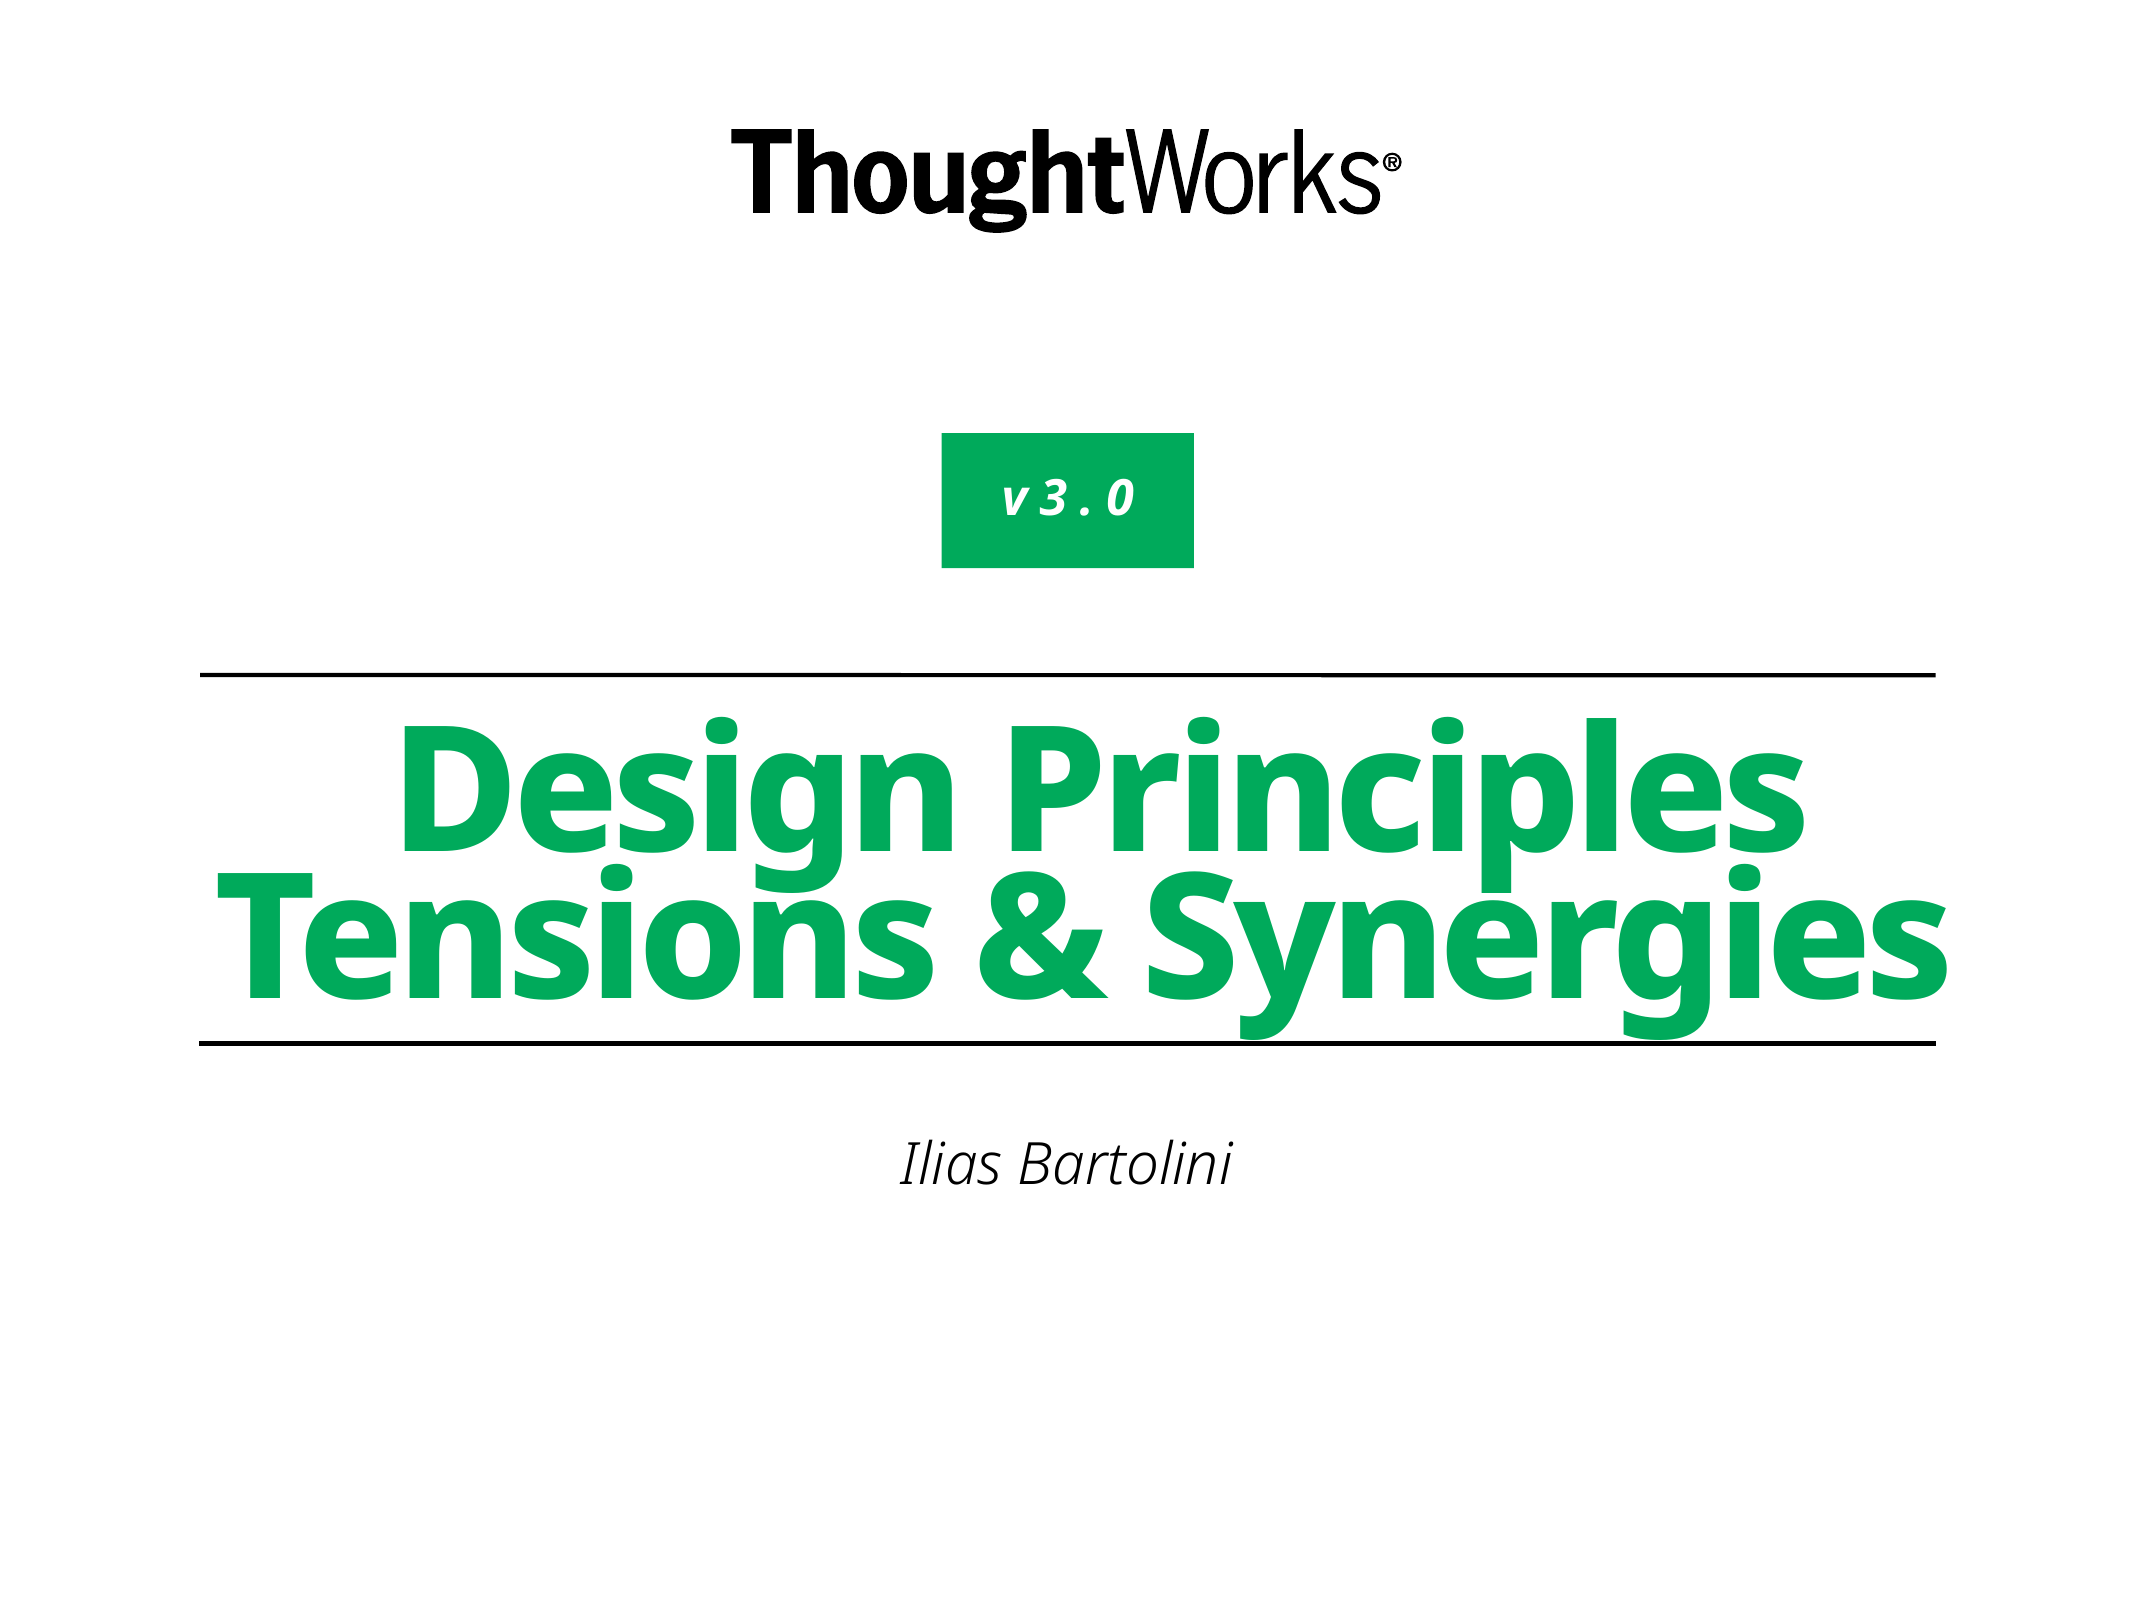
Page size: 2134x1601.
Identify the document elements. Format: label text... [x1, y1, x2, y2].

text_box v3.0 [941, 433, 1194, 569]
title Design Principles Tensions & Synergies [62, 724, 2071, 1038]
picture [730, 127, 1403, 235]
text_box Ilias Bartolini [429, 1112, 1705, 1473]
